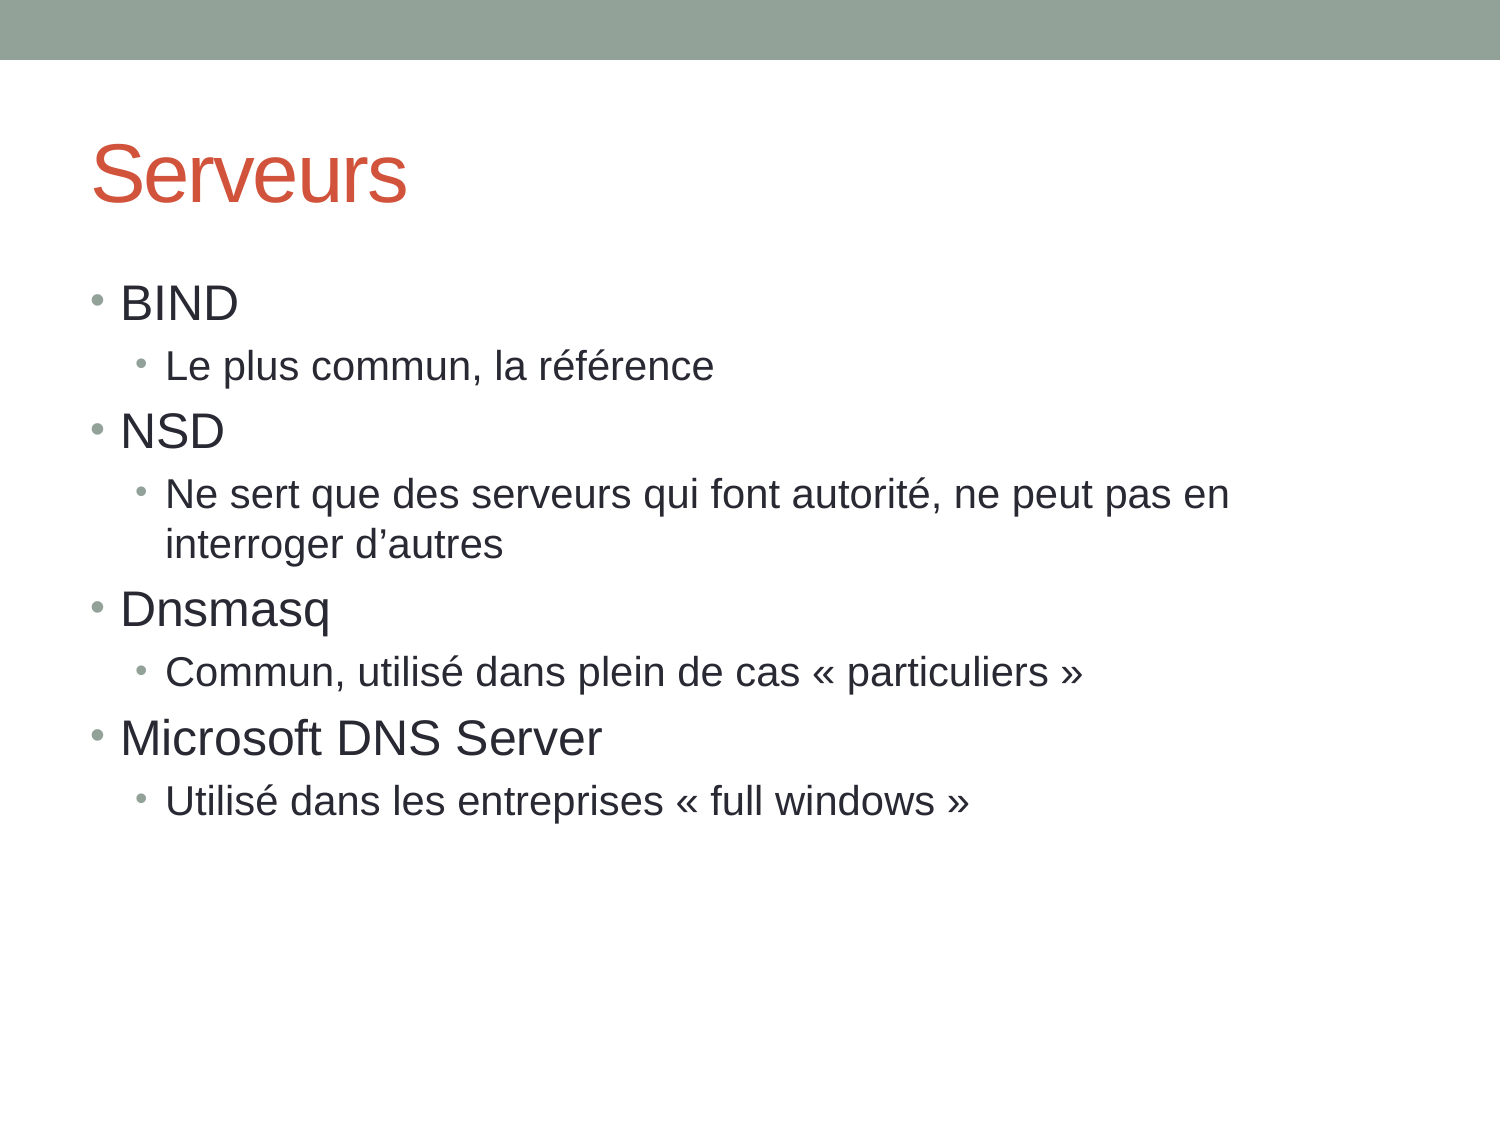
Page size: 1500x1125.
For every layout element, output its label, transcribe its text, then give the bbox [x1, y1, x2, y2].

title Serveurs [75, 87, 1425, 250]
list BIND Le plus commun, la référence NSD Ne sert que des serveurs qui font autorité, ne peut pas en interroger d’autres Dnsmasq Commun, utilisé dans plein de cas « particuliers » Microsoft DNS Server Utilisé dans les entreprises « full windows » [75, 262, 1425, 1063]
